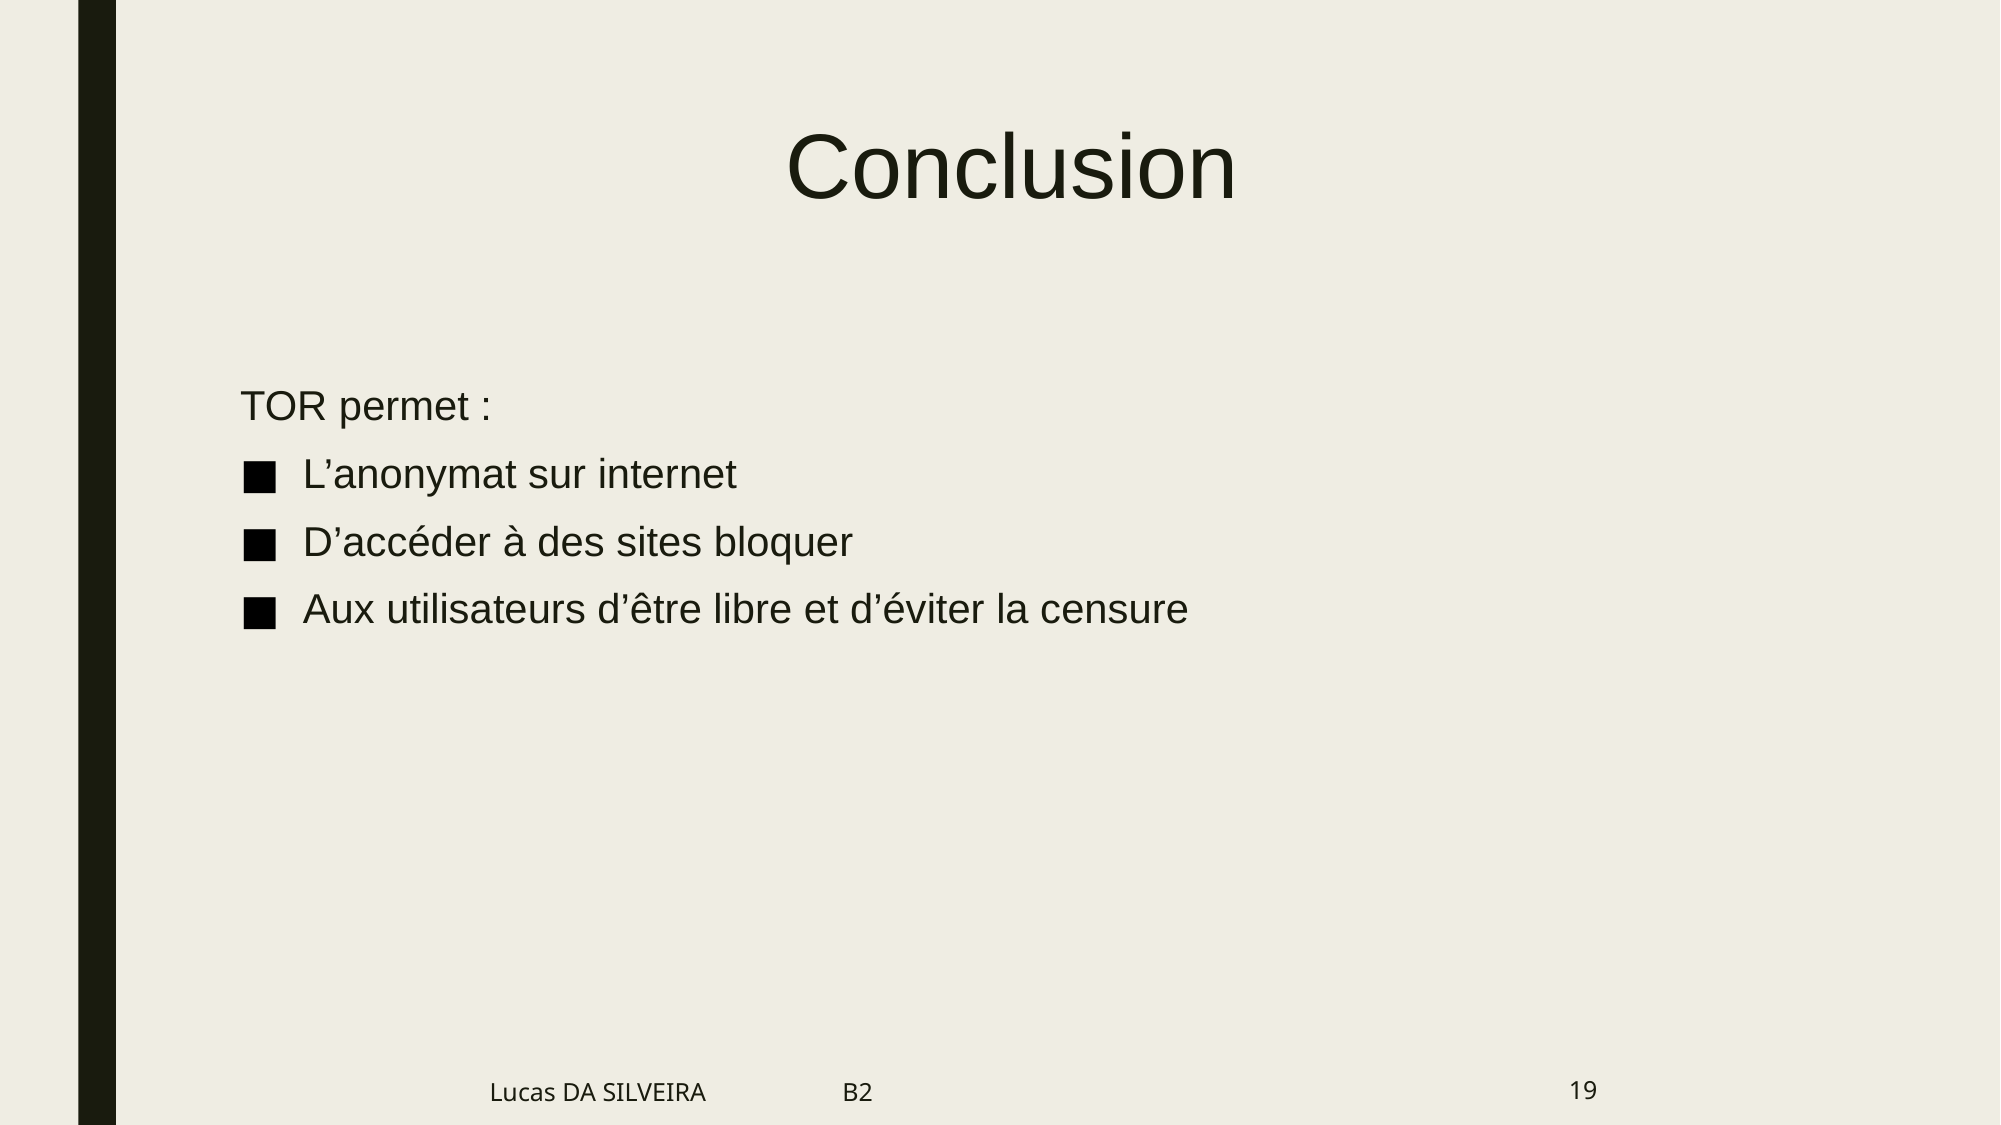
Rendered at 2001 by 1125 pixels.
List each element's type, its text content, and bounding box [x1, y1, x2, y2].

title Conclusion [225, 112, 1801, 357]
list TOR permet : L’anonymat sur internet D’accéder à des sites bloquer Aux utilisateurs d’être libre et d’éviter la censure [225, 375, 1801, 963]
text_box Lucas DA SILVEIRA B2 [474, 1058, 1506, 1125]
text_box [1553, 1058, 1816, 1125]
